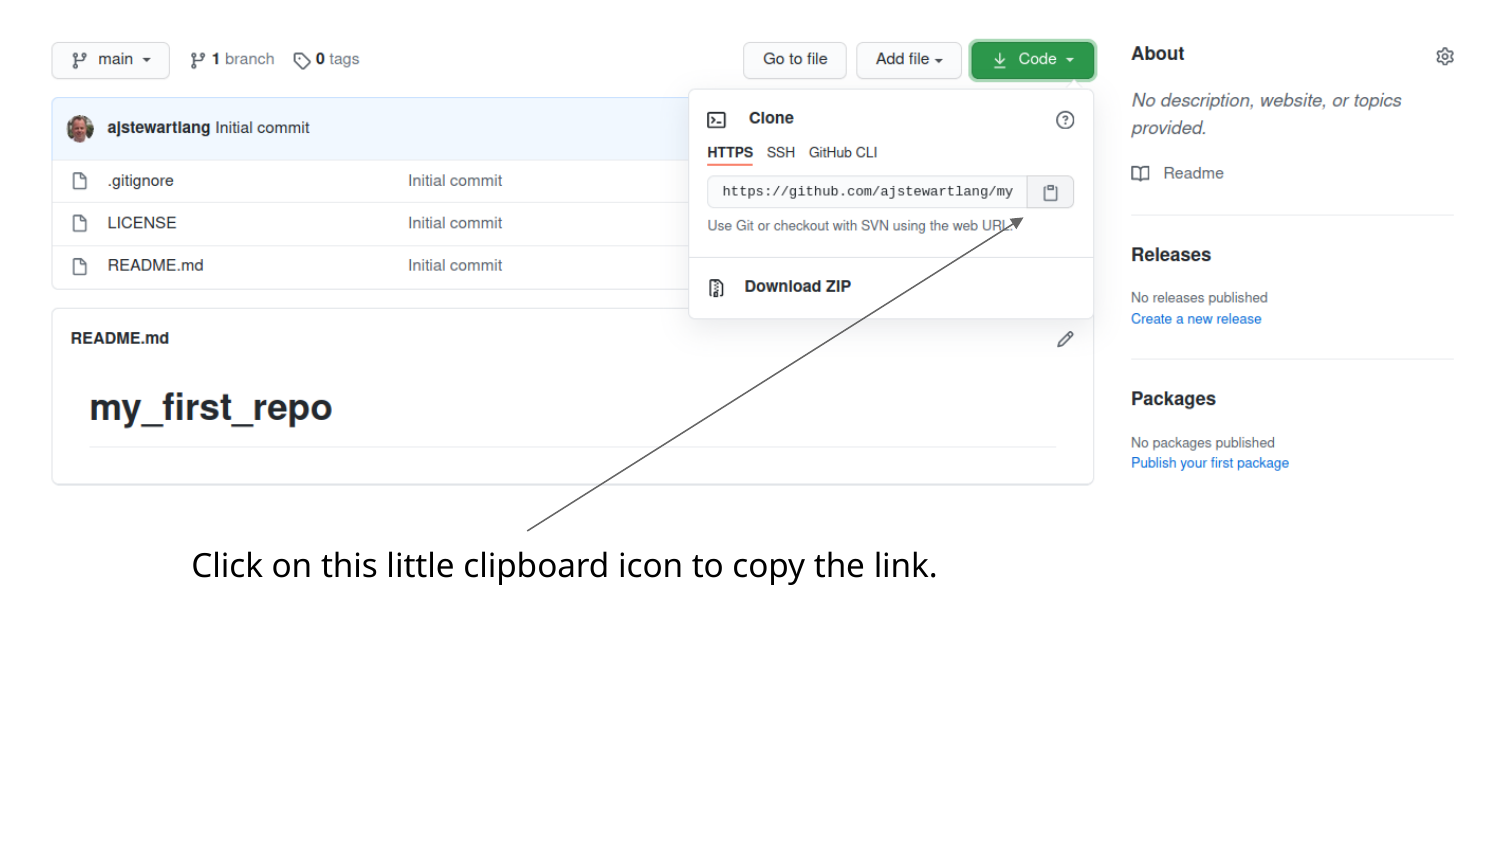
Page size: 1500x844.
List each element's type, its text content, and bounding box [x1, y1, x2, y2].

text_box Click on this little clipboard icon to copy the link. [176, 529, 1409, 735]
picture [24, 24, 1475, 511]
